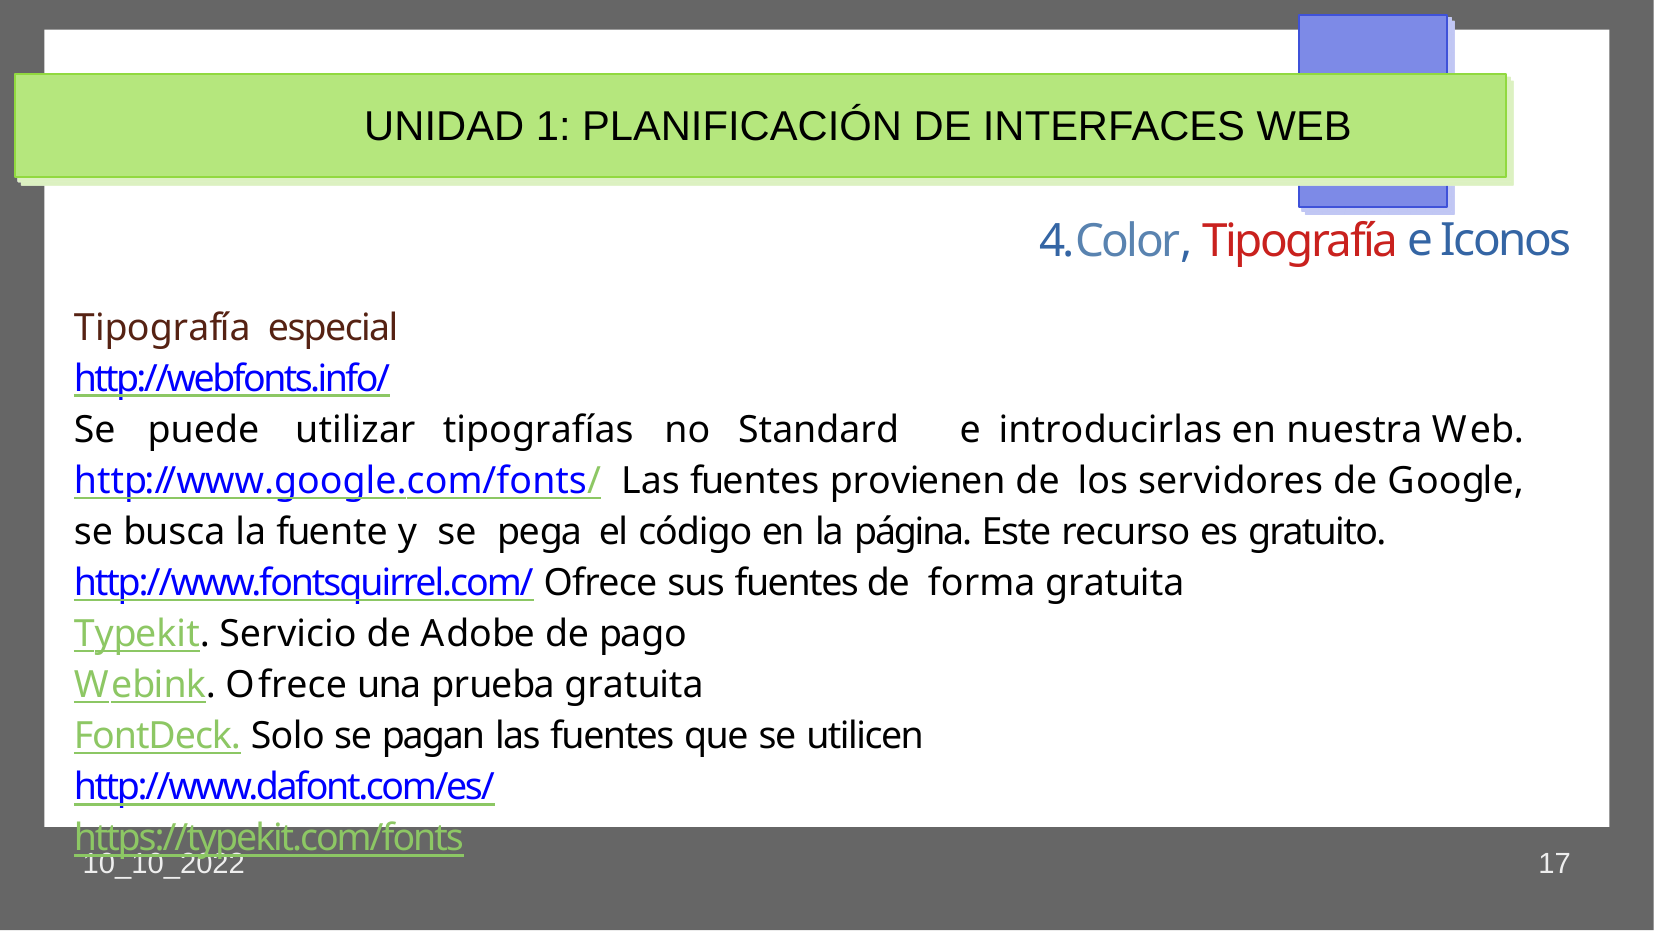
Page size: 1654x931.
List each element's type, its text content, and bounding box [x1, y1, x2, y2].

text_box 4.Color, Tipografía e Iconos [96, 206, 1572, 293]
text_box Tipografía especial http://webfonts.info/ Se puede utilizar tipografías no Standard e introducirlas en nuestra Web. http://www.google.com/fonts/ Las fuentes provienen de los servidores de Google, se busca la fuente y se pega el código en la página. Este recurso es gratuito. http://www.fontsquirrel.com/ Ofrece sus fuentes de forma gratuita Typekit. Servicio de Adobe de pago Webink. Ofrece una prueba gratuita FontDeck. Solo se pagan las fuentes que se utilicen http://www.dafont.com/es/ https://typekit.com/fonts [59, 293, 1572, 798]
subtitle [88, 206, 1123, 293]
text_box 4.Color, Tipografía e Iconos [97, 798, 1572, 842]
title UNIDAD 1: PLANIFICACIÓN DE INTERFACES WEB [29, 73, 1447, 178]
